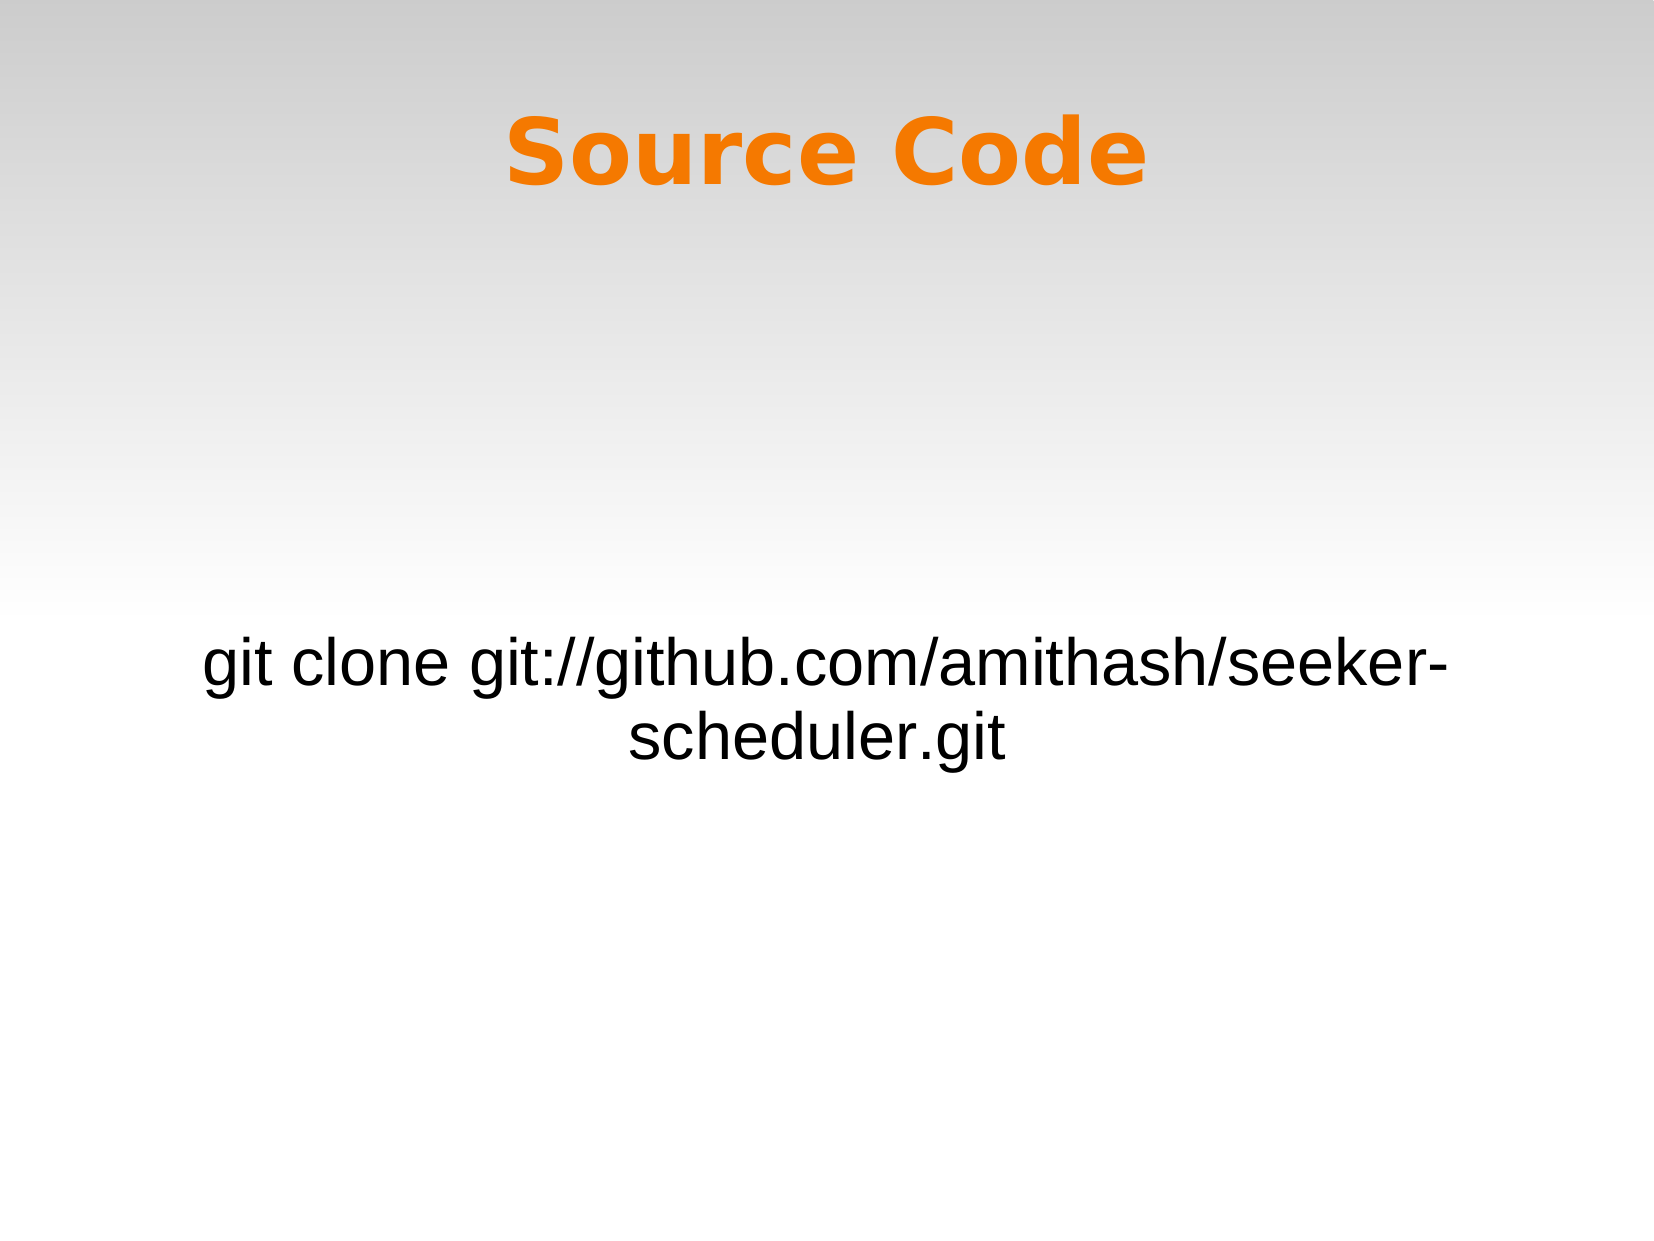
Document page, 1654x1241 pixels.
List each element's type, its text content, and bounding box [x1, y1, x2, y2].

title Source Code [82, 56, 1571, 250]
subtitle git clone git://github.com/amithash/seeker-scheduler.git [82, 297, 1571, 1102]
